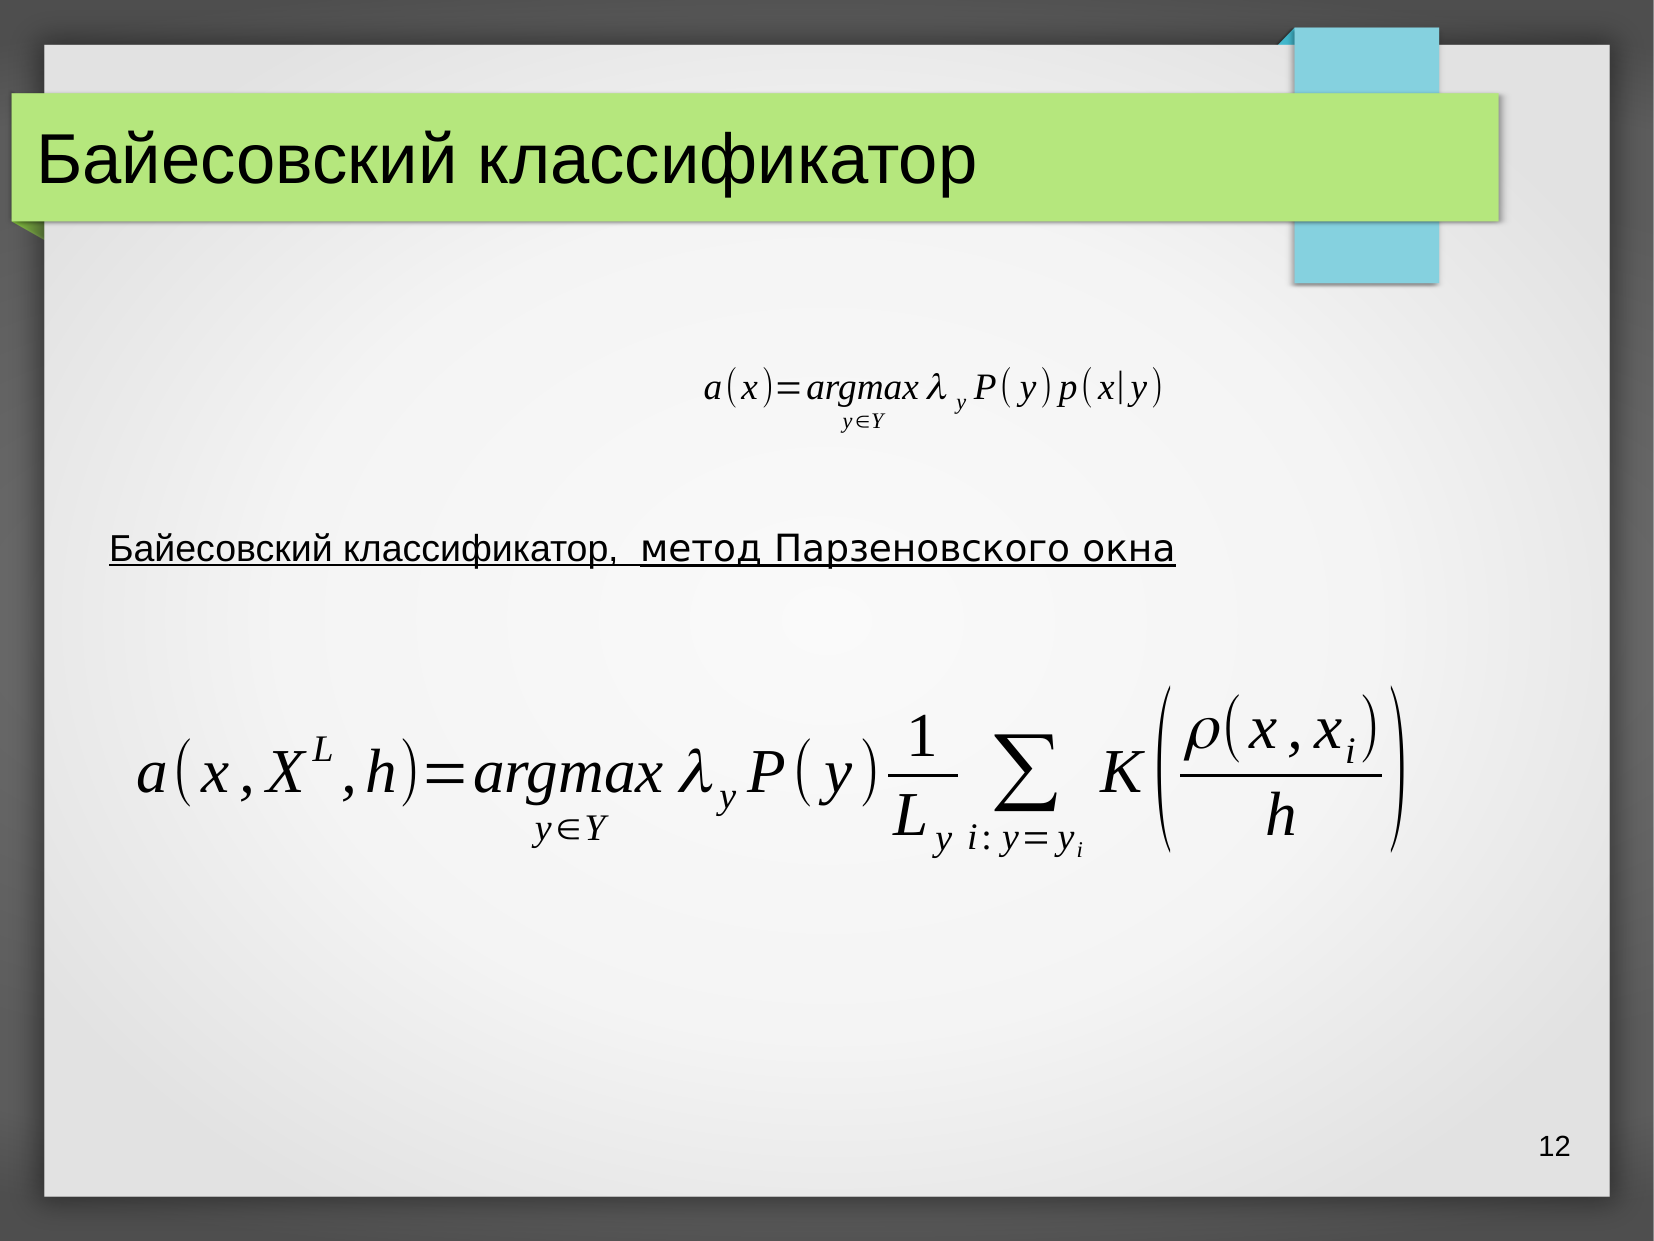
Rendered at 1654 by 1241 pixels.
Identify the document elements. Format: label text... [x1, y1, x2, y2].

title Байесовский классификатор [35, 118, 1489, 200]
text_box Байесовский классификатор, метод Парзеновского окна [94, 519, 1382, 664]
picture [0, 0, 1654, 1241]
chart [128, 683, 1416, 863]
chart [696, 366, 1170, 434]
